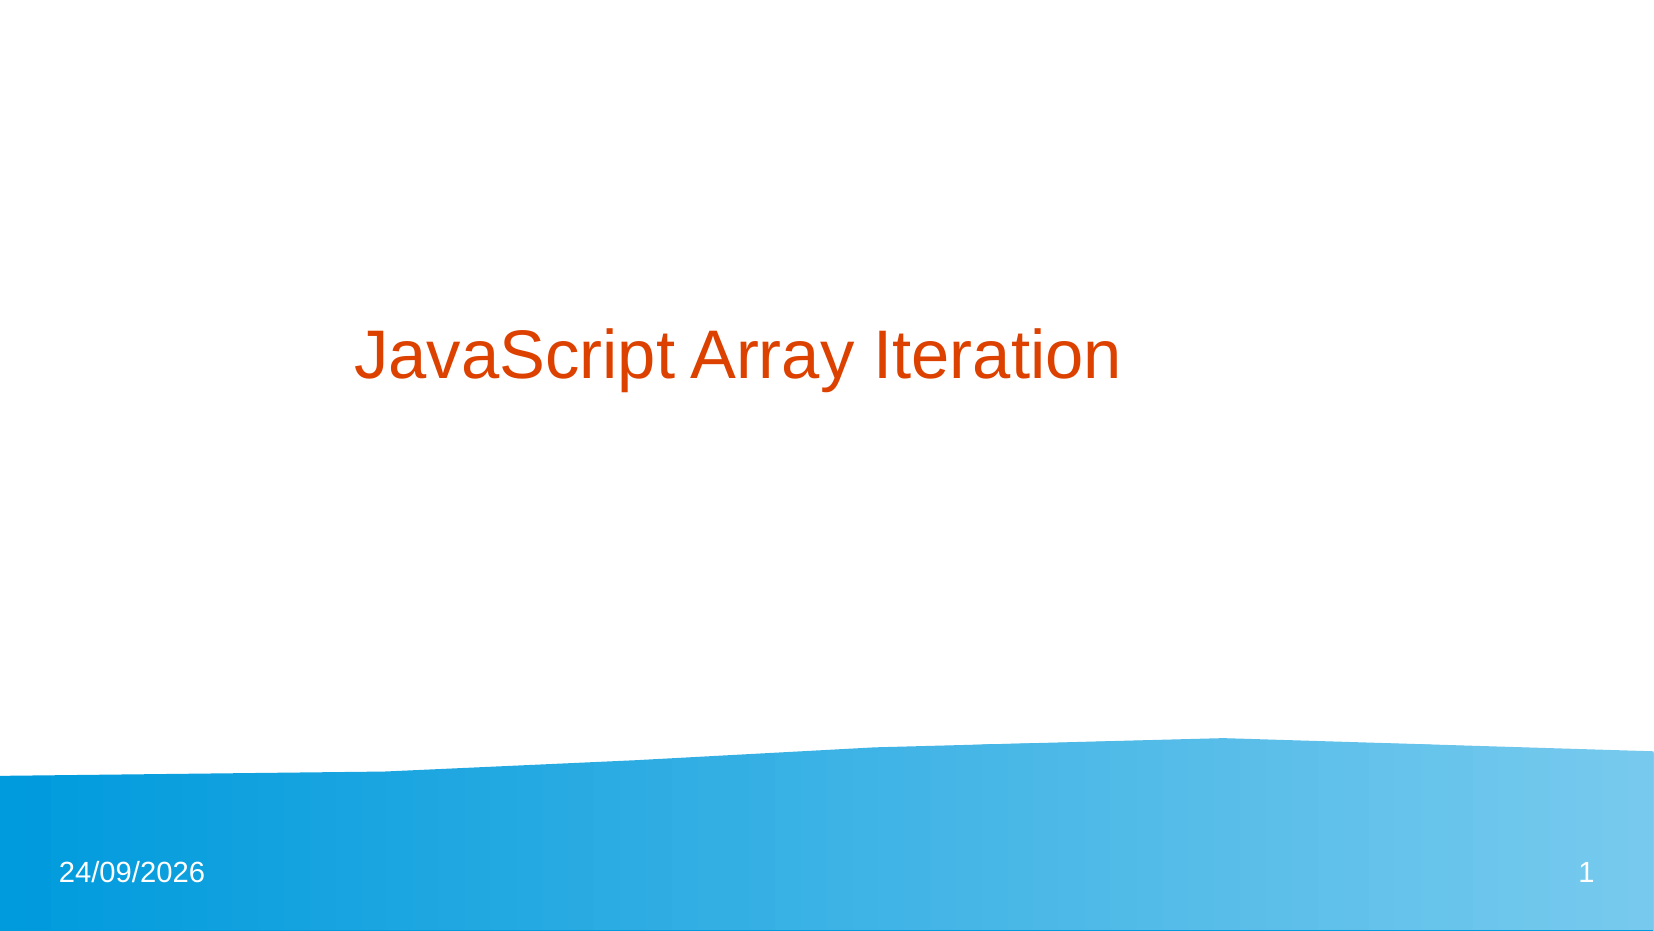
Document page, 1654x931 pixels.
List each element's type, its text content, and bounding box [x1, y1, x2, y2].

title JavaScript Array Iteration [0, 265, 1477, 443]
